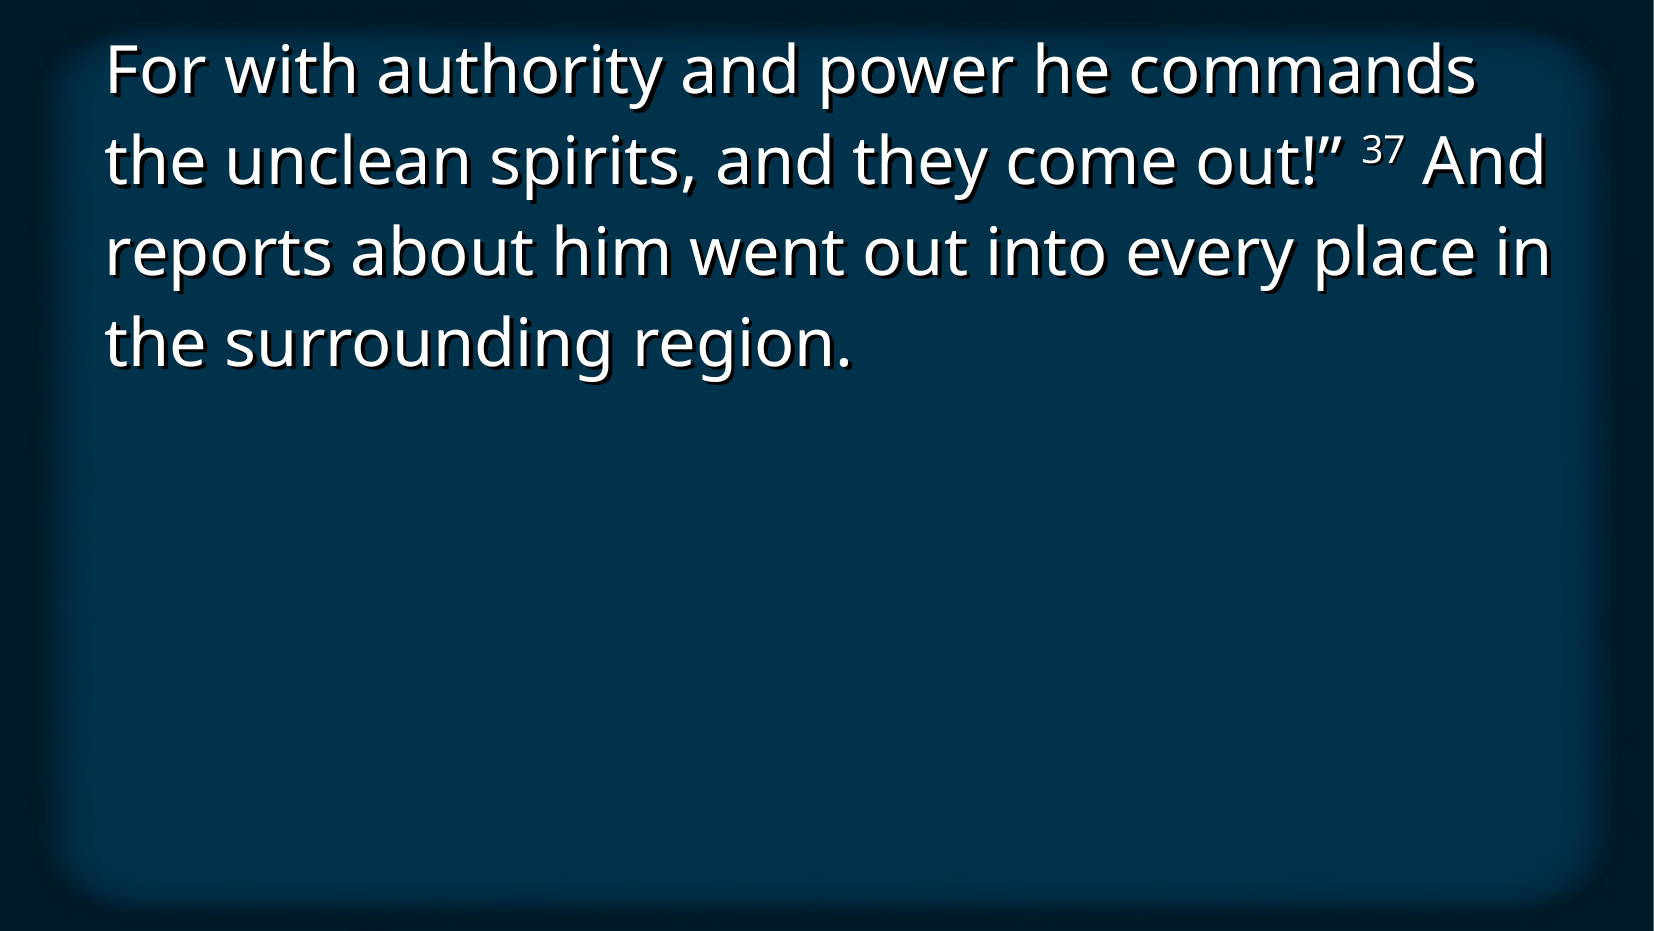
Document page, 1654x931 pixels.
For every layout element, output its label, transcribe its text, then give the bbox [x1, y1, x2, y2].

picture [0, 0, 1654, 931]
text_box For with authority and power he commands the unclean spirits, and they come out!” 37 And reports about him went out into every place in the surrounding region. [90, 15, 1591, 385]
